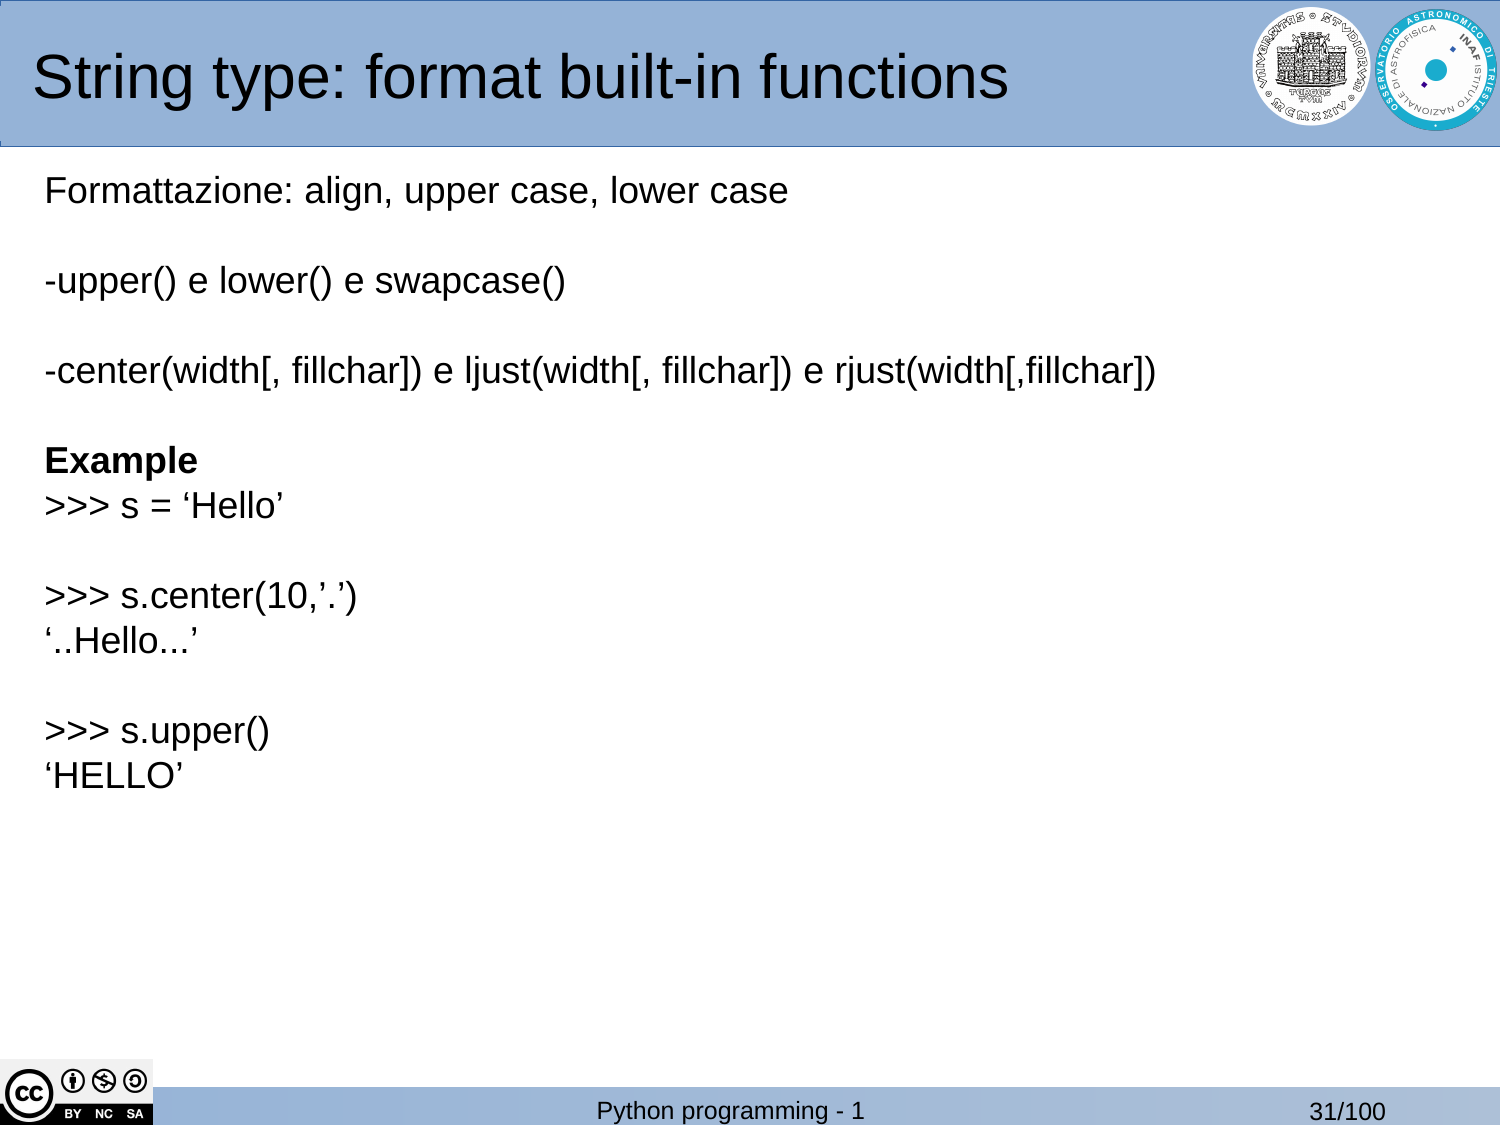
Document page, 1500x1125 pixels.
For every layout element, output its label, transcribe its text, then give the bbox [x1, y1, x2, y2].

picture [1253, 0, 1500, 156]
text_box String type: format built-in functions [0, 5, 1253, 141]
picture [0, 1059, 153, 1125]
list Formattazione: align, upper case, lower case -upper() e lower() e swapcase() -center(width[, fillchar]) e ljust(width[, fillchar]) e rjust(width[,fillchar]) Example >>> s = ‘Hello’ >>> s.center(10,’.’) ‘..Hello...’ >>> s.upper() ‘HELLO’ [29, 158, 1500, 1071]
